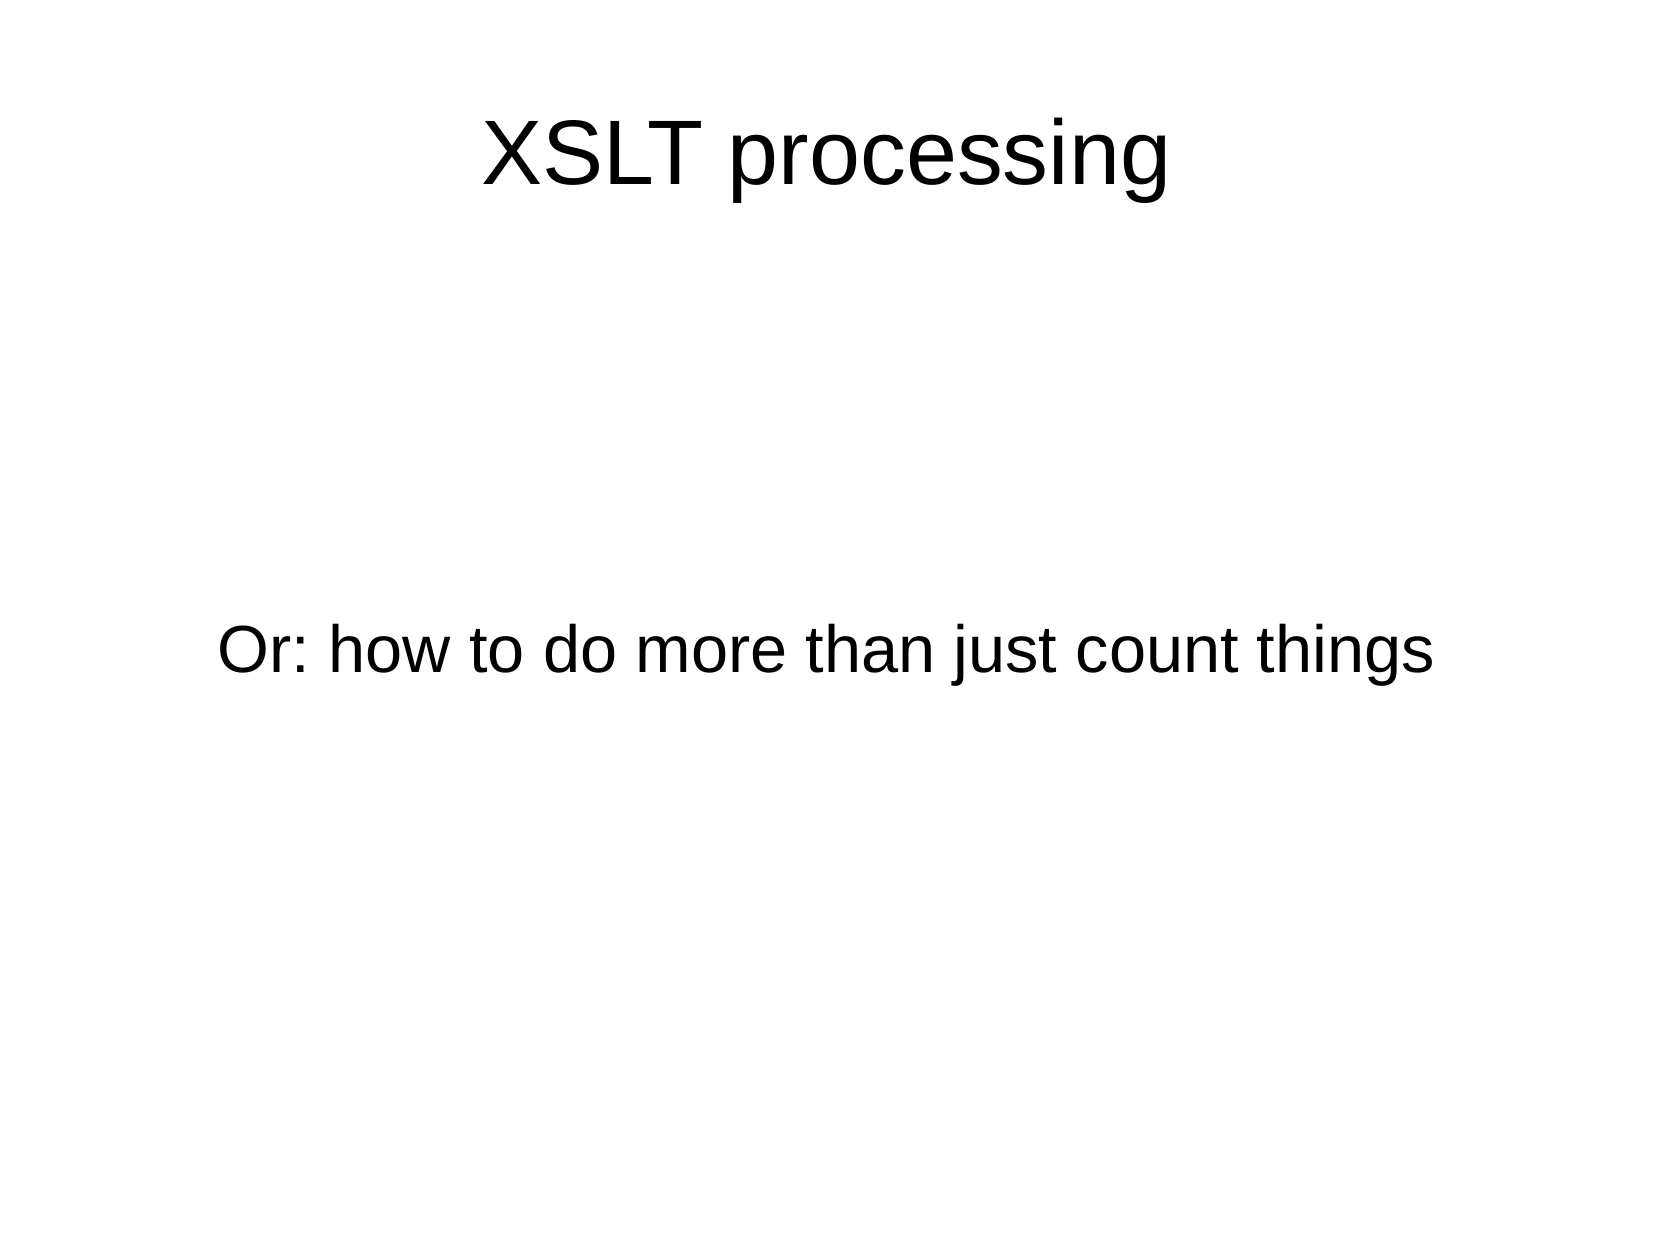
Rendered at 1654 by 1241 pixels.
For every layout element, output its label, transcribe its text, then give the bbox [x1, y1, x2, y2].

subtitle Or: how to do more than just count things [82, 290, 1571, 1010]
title XSLT processing [82, 49, 1571, 257]
